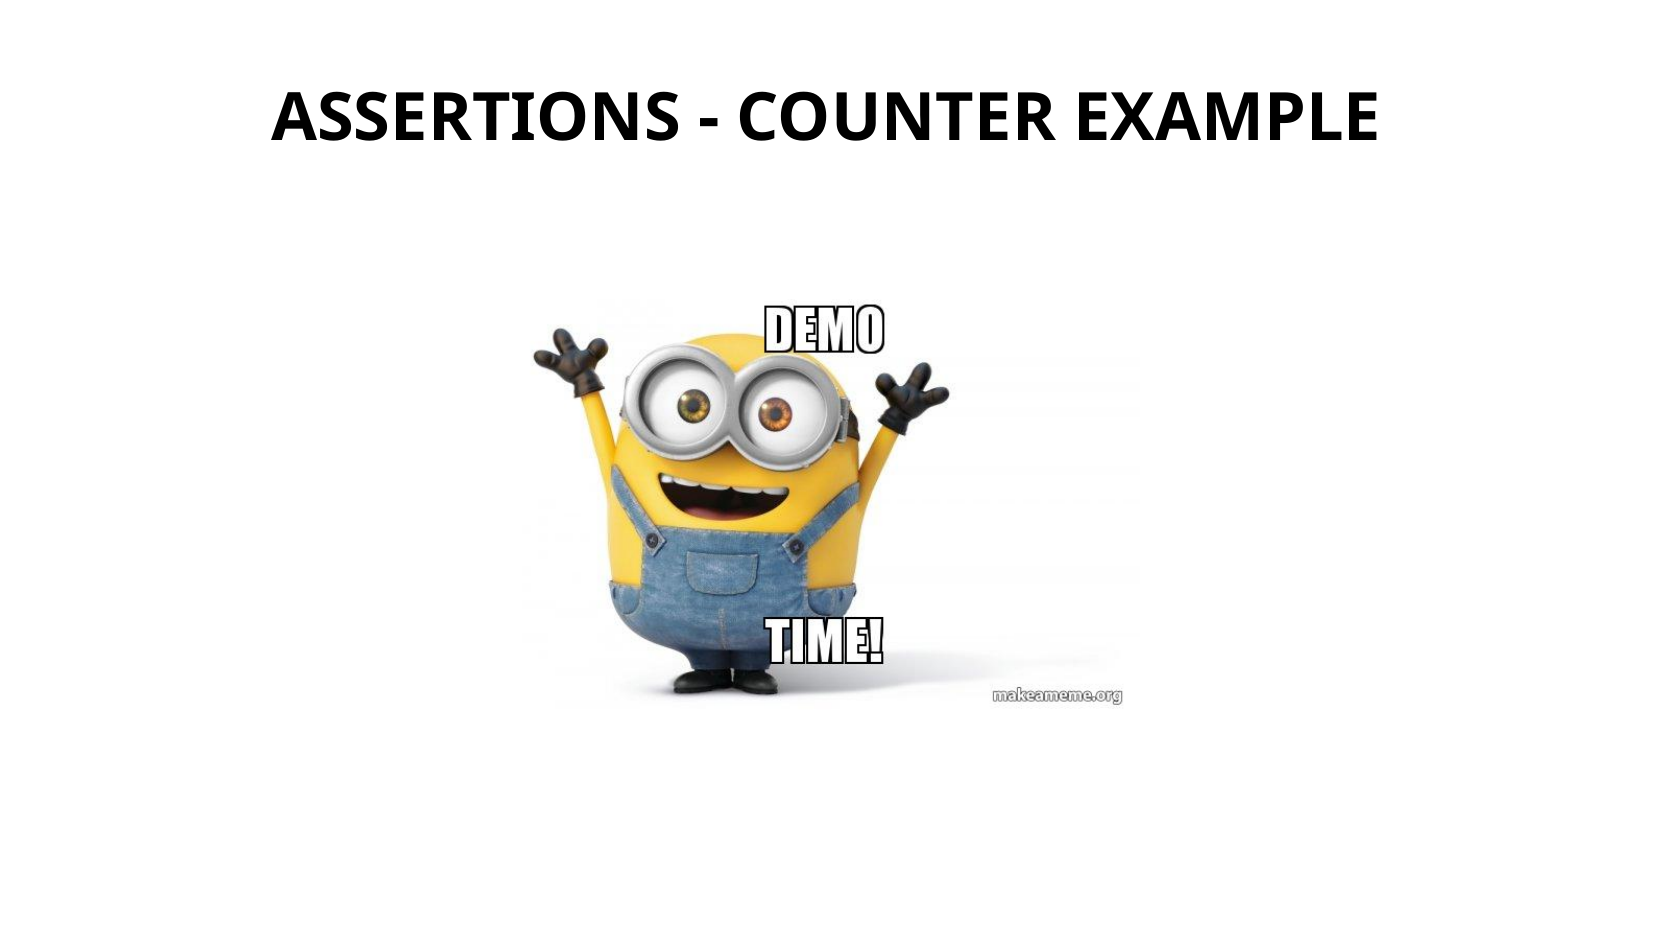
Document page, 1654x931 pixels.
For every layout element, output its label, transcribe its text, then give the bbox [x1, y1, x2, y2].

picture [514, 291, 1140, 710]
title ASSERTIONS - COUNTER EXAMPLE [82, 36, 1571, 193]
